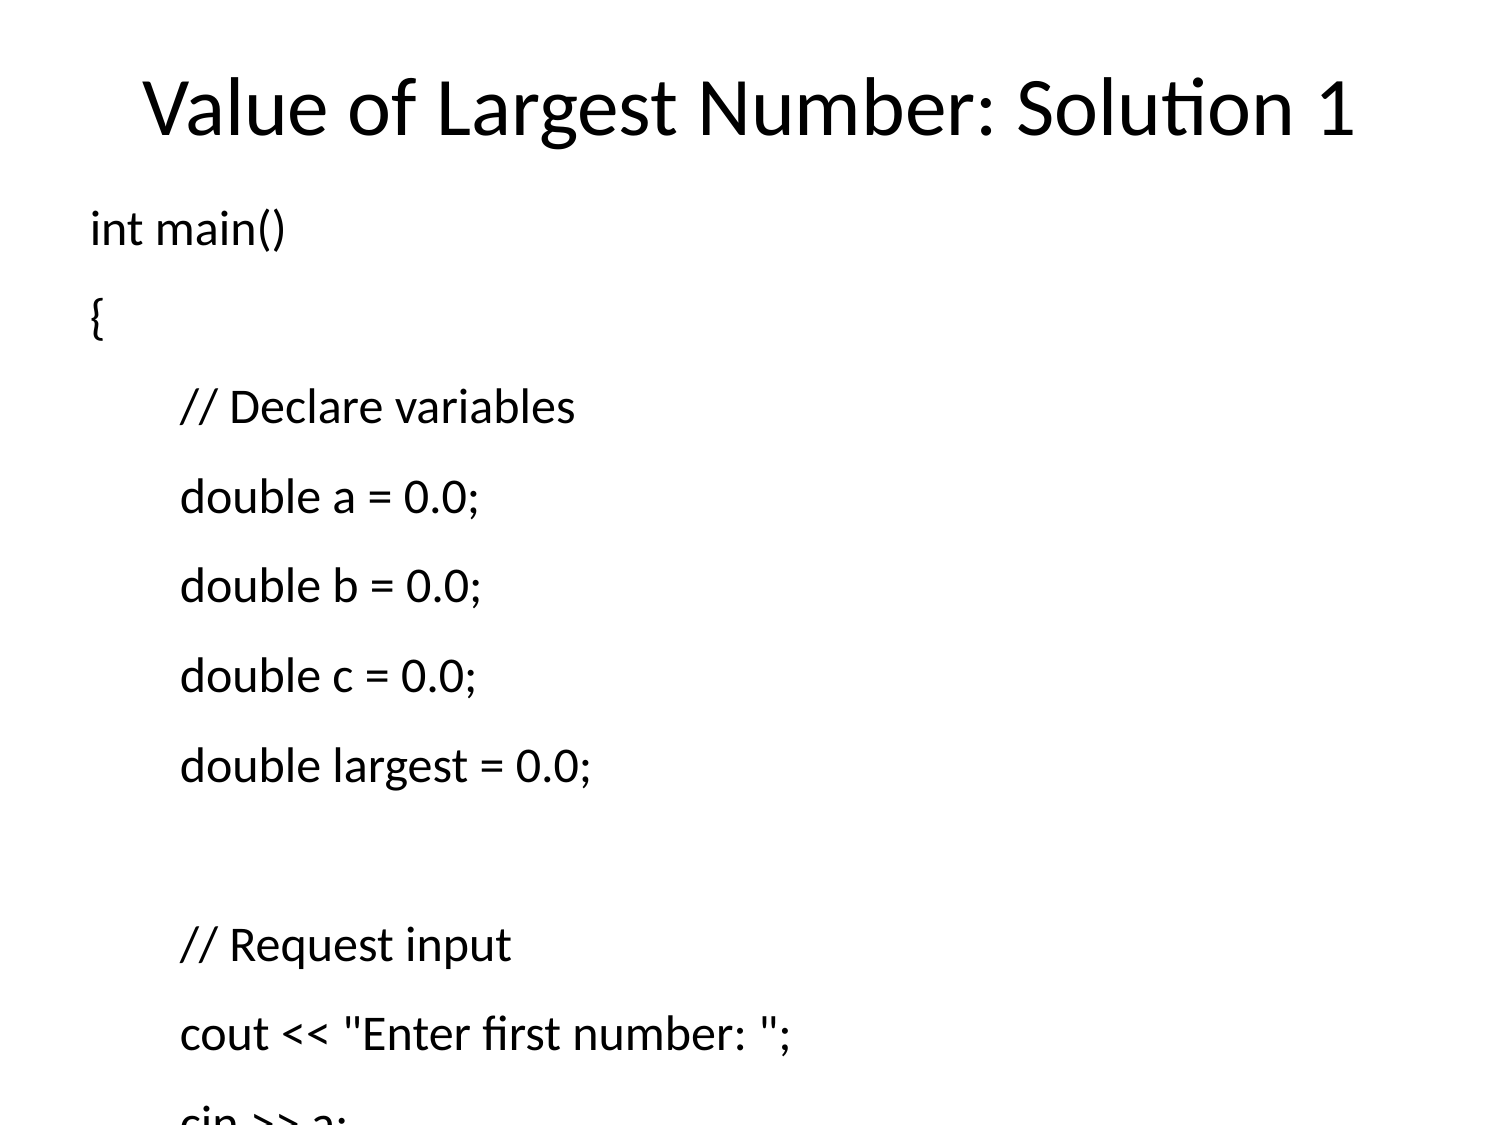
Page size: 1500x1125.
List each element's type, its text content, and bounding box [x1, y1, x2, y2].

list int main() { // Declare variables double a = 0.0; double b = 0.0; double c = 0.0; double largest = 0.0; // Request input cout << "Enter first number: "; cin >> a; cout << "Enter second number: "; cin >> b; cout << "Enter third number: "; cin >> c; [75, 187, 1450, 1088]
title Value of Largest Number: Solution 1 [75, 45, 1425, 187]
